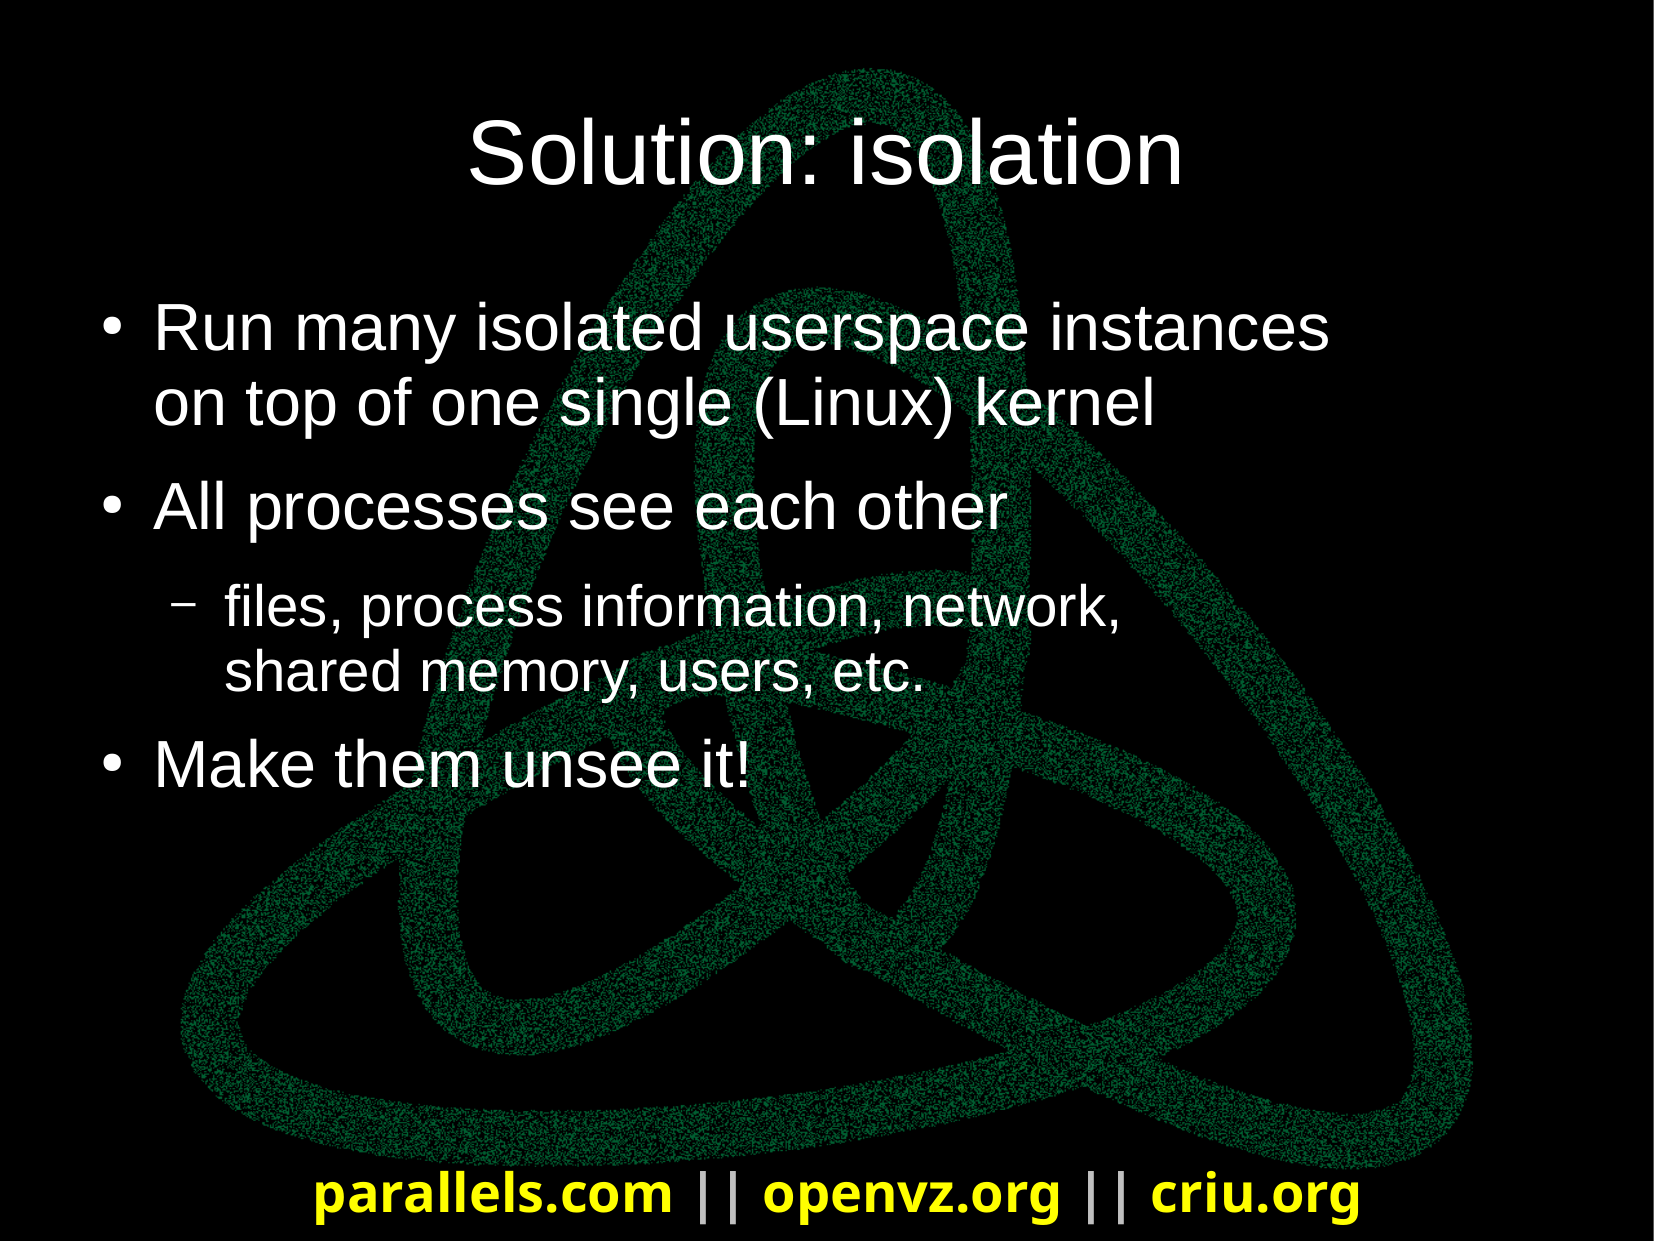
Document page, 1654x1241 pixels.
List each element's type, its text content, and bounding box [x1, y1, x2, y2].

list Run many isolated userspace instances on top of one single (Linux) kernel All processes see each other files, process information, network, shared memory, users, etc. Make them unsee it! [82, 290, 1538, 1010]
picture [0, 0, 1654, 1241]
title Solution: isolation [82, 49, 1571, 257]
